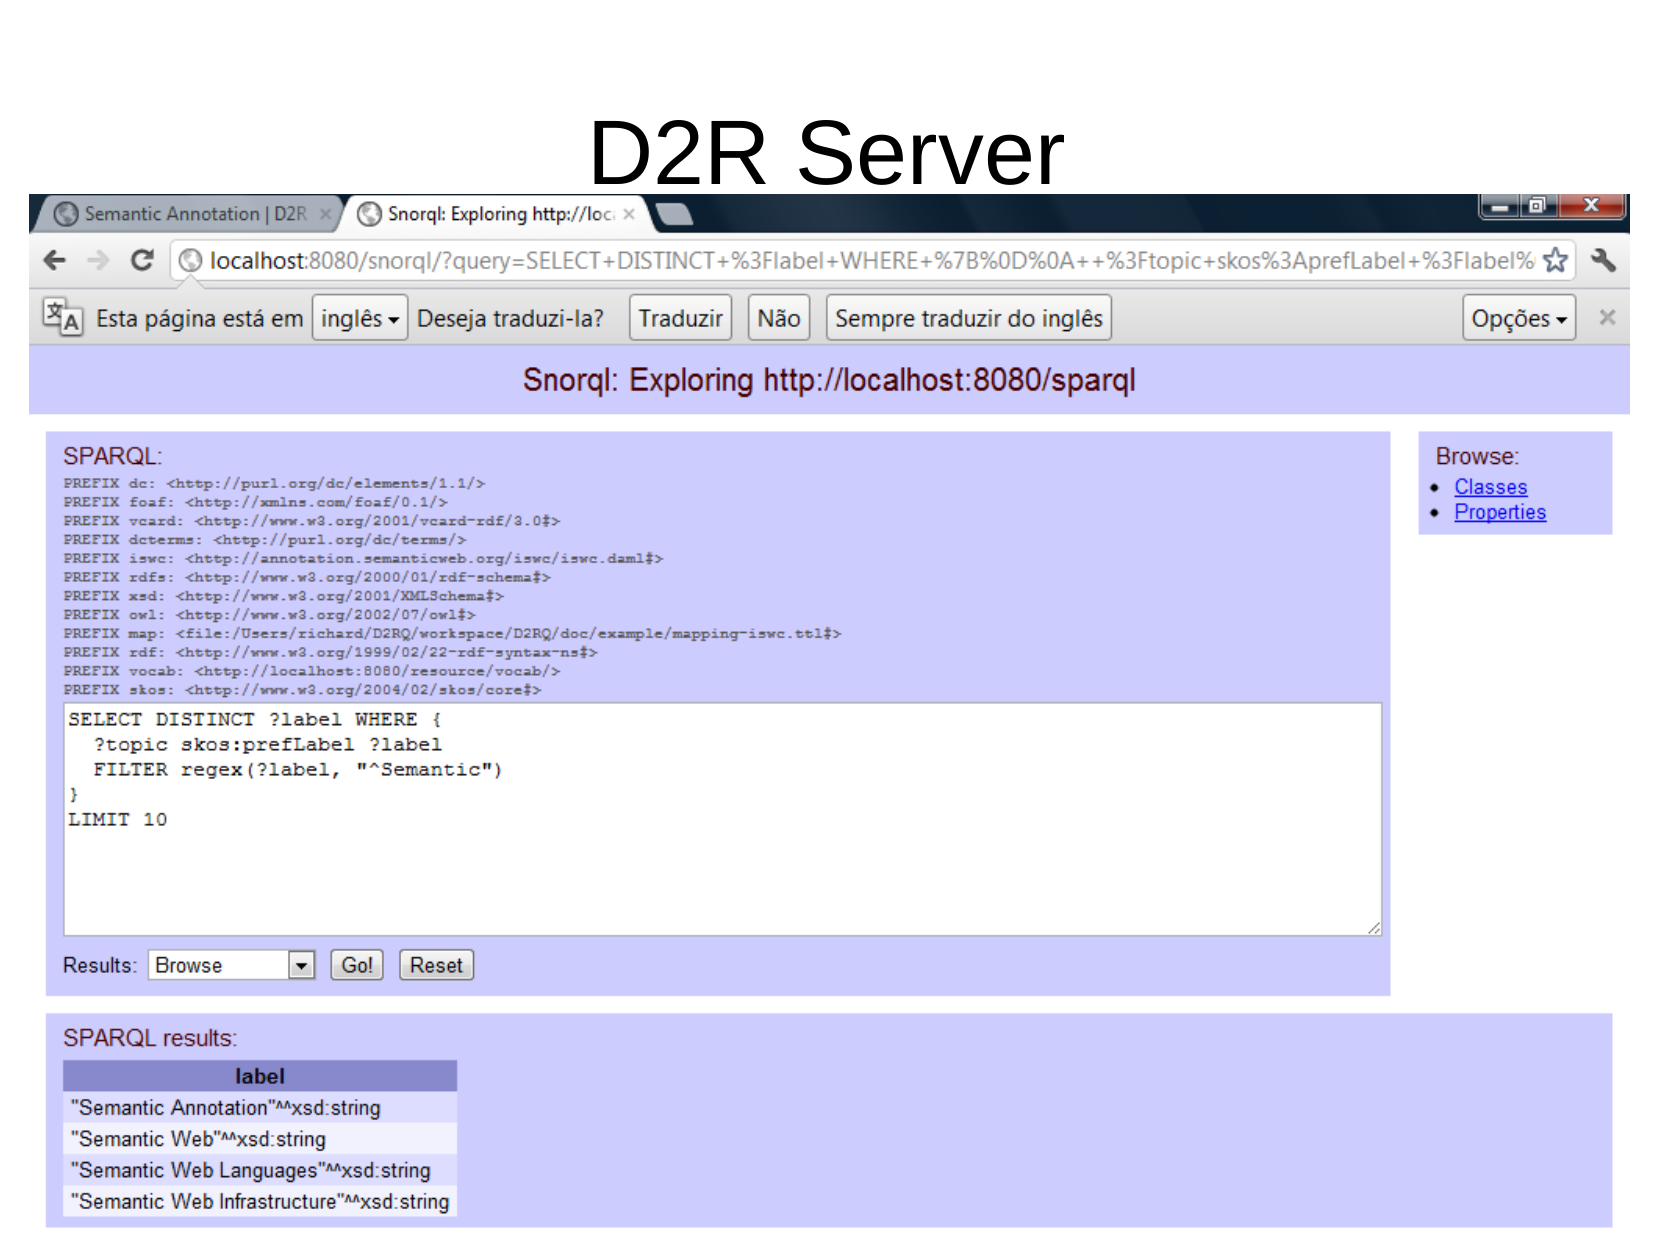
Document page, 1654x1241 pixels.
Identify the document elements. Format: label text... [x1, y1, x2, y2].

title D2R Server [82, 56, 1571, 194]
picture [29, 194, 1630, 1241]
